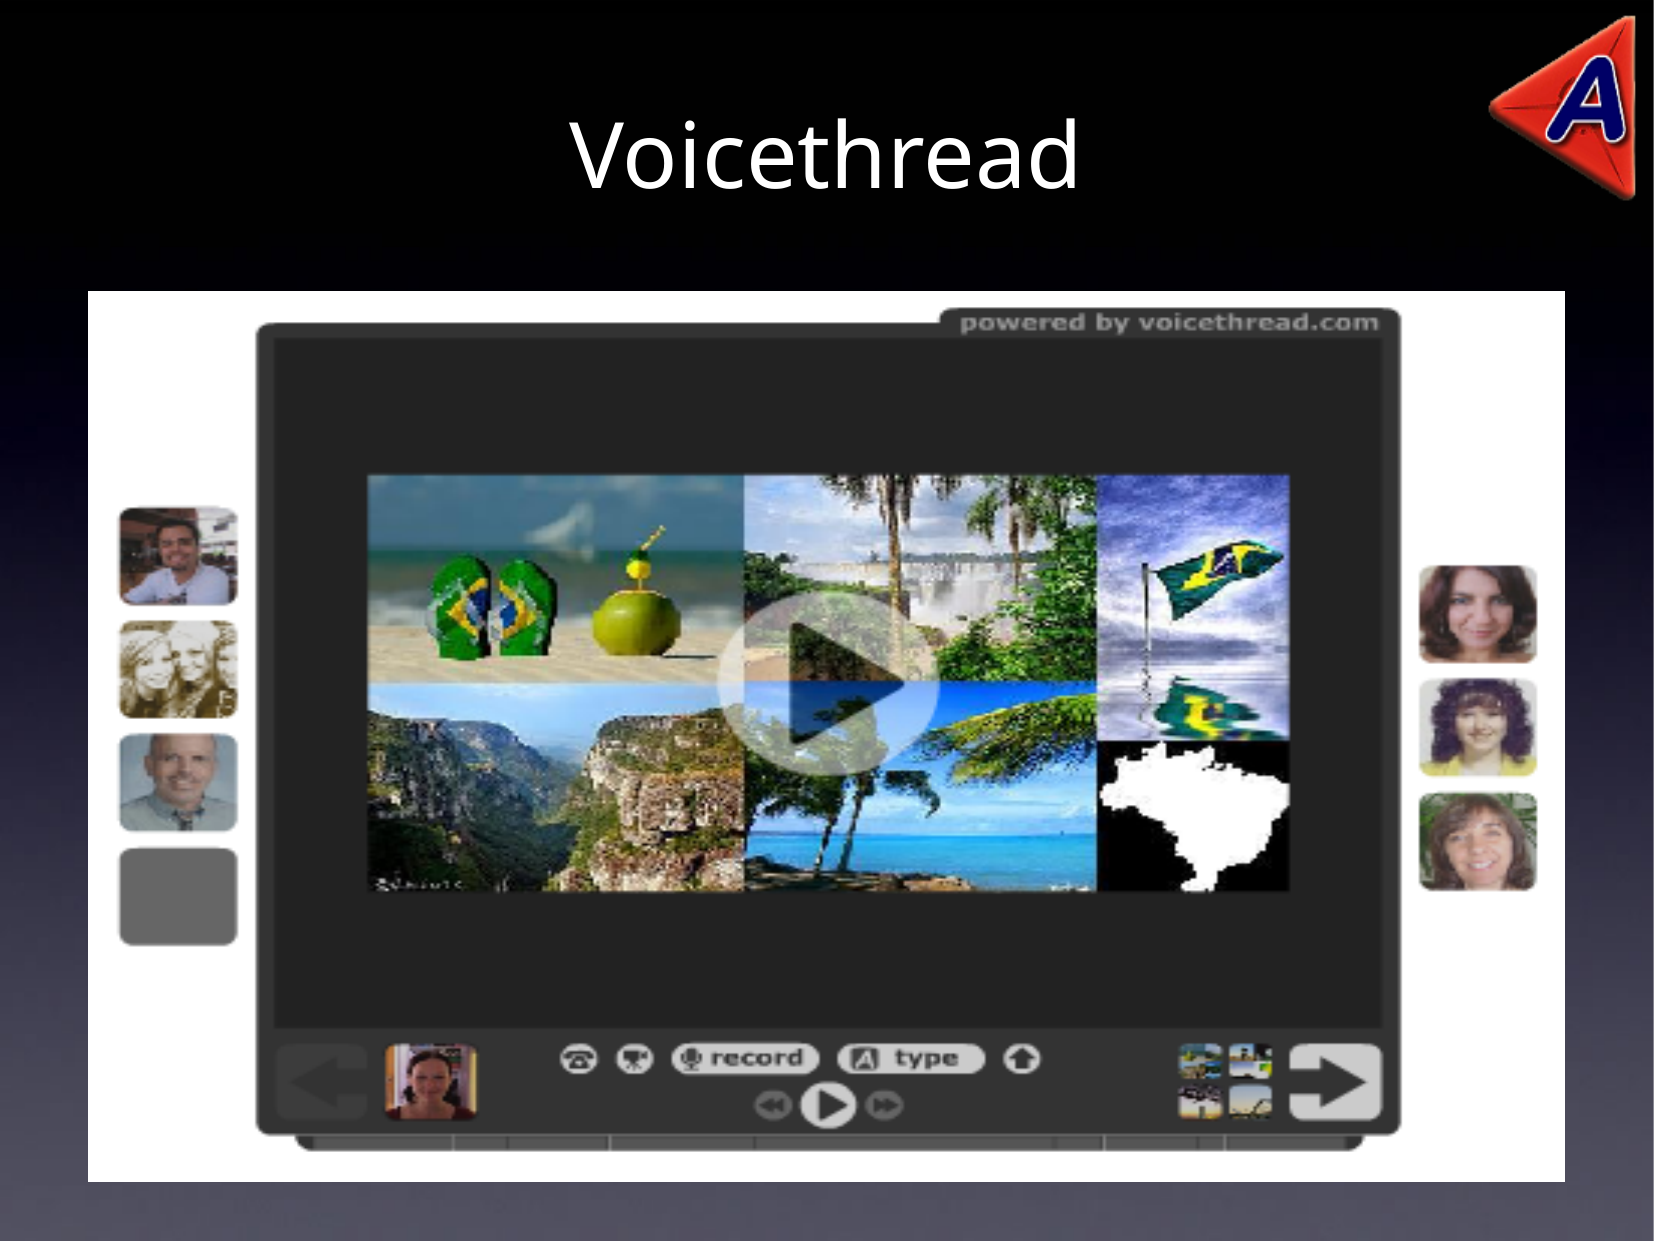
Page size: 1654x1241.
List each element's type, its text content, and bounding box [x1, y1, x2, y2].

picture [0, 0, 1654, 1241]
title Voicethread [82, 56, 1571, 250]
